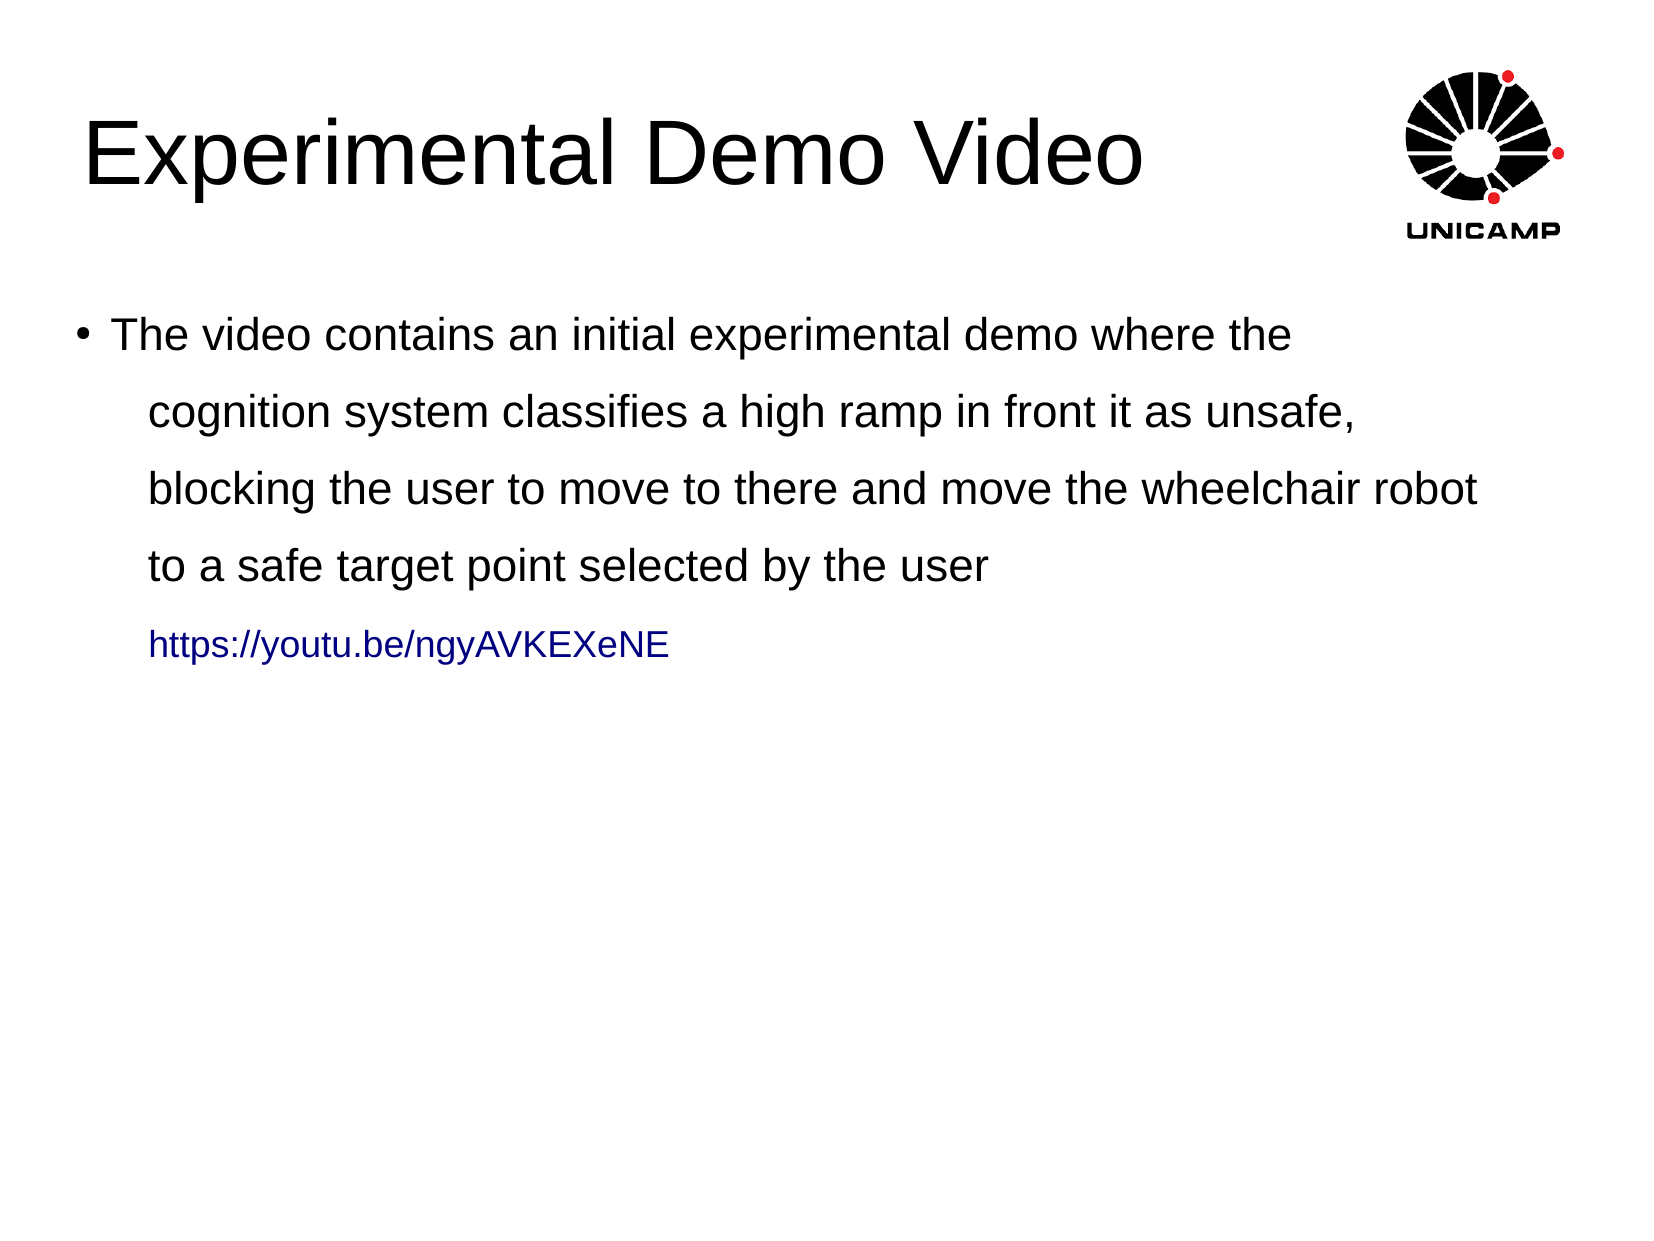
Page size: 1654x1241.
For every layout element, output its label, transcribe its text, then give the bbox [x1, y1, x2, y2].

title Experimental Demo Video [82, 49, 1571, 257]
text_box https://youtu.be/ngyAVKEXeNE [133, 616, 1205, 674]
list The video contains an initial experimental demo where the cognition system classifies a high ramp in front it as unsafe, blocking the user to move to there and move the wheelchair robot to a safe target point selected by the user [0, 283, 1489, 1003]
picture [1405, 70, 1564, 239]
